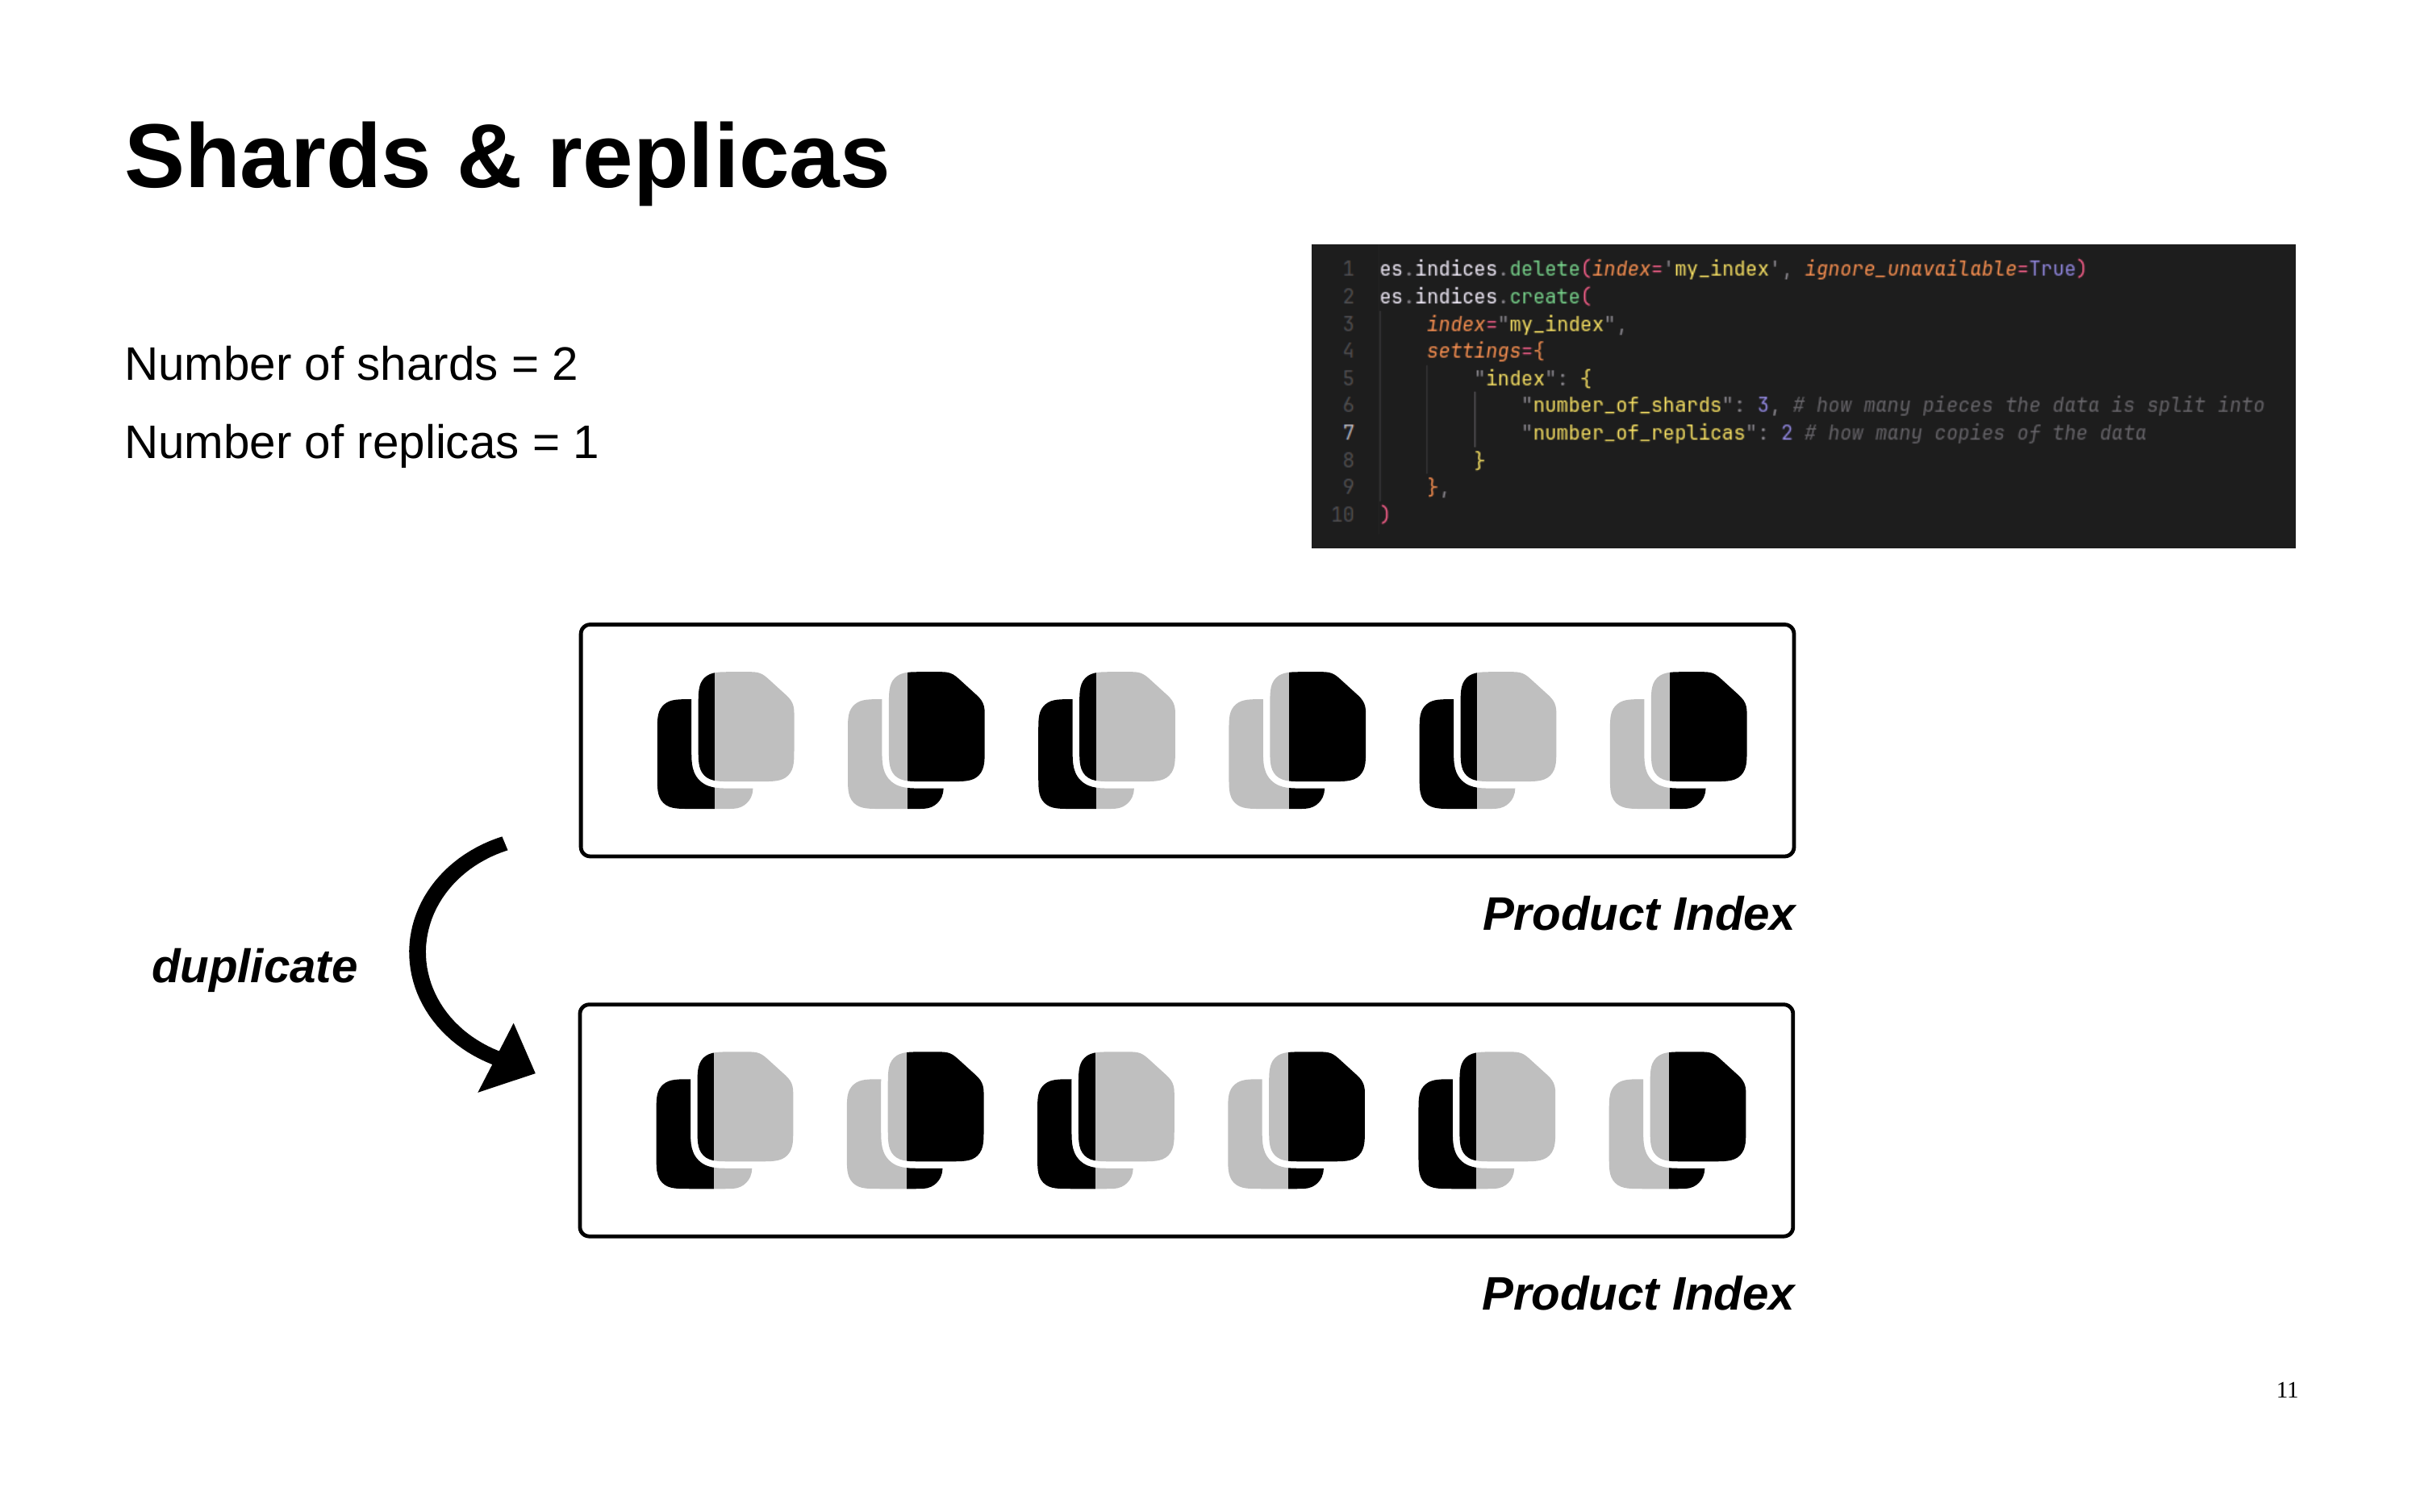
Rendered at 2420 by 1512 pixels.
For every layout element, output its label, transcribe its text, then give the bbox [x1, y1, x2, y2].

picture [830, 658, 999, 823]
picture [1023, 1038, 1188, 1203]
picture [643, 658, 808, 823]
picture [1210, 1038, 1379, 1203]
text_box duplicate [65, 926, 444, 1006]
picture [1592, 658, 1761, 823]
picture [1024, 658, 1190, 823]
picture [642, 1038, 807, 1203]
text_box Product Index [1429, 1253, 1808, 1335]
picture [829, 1038, 998, 1203]
picture [1312, 244, 2296, 548]
picture [1591, 1038, 1760, 1203]
text_box Number of shards = 2 Number of replicas = 1 [112, 305, 891, 475]
picture [1404, 1038, 1570, 1203]
text_box Shards & replicas [112, 61, 1005, 251]
text_box [424, 1006, 536, 1093]
text_box [412, 836, 508, 926]
picture [1405, 658, 1571, 823]
text_box Product Index [1429, 873, 1809, 954]
picture [1211, 658, 1380, 823]
